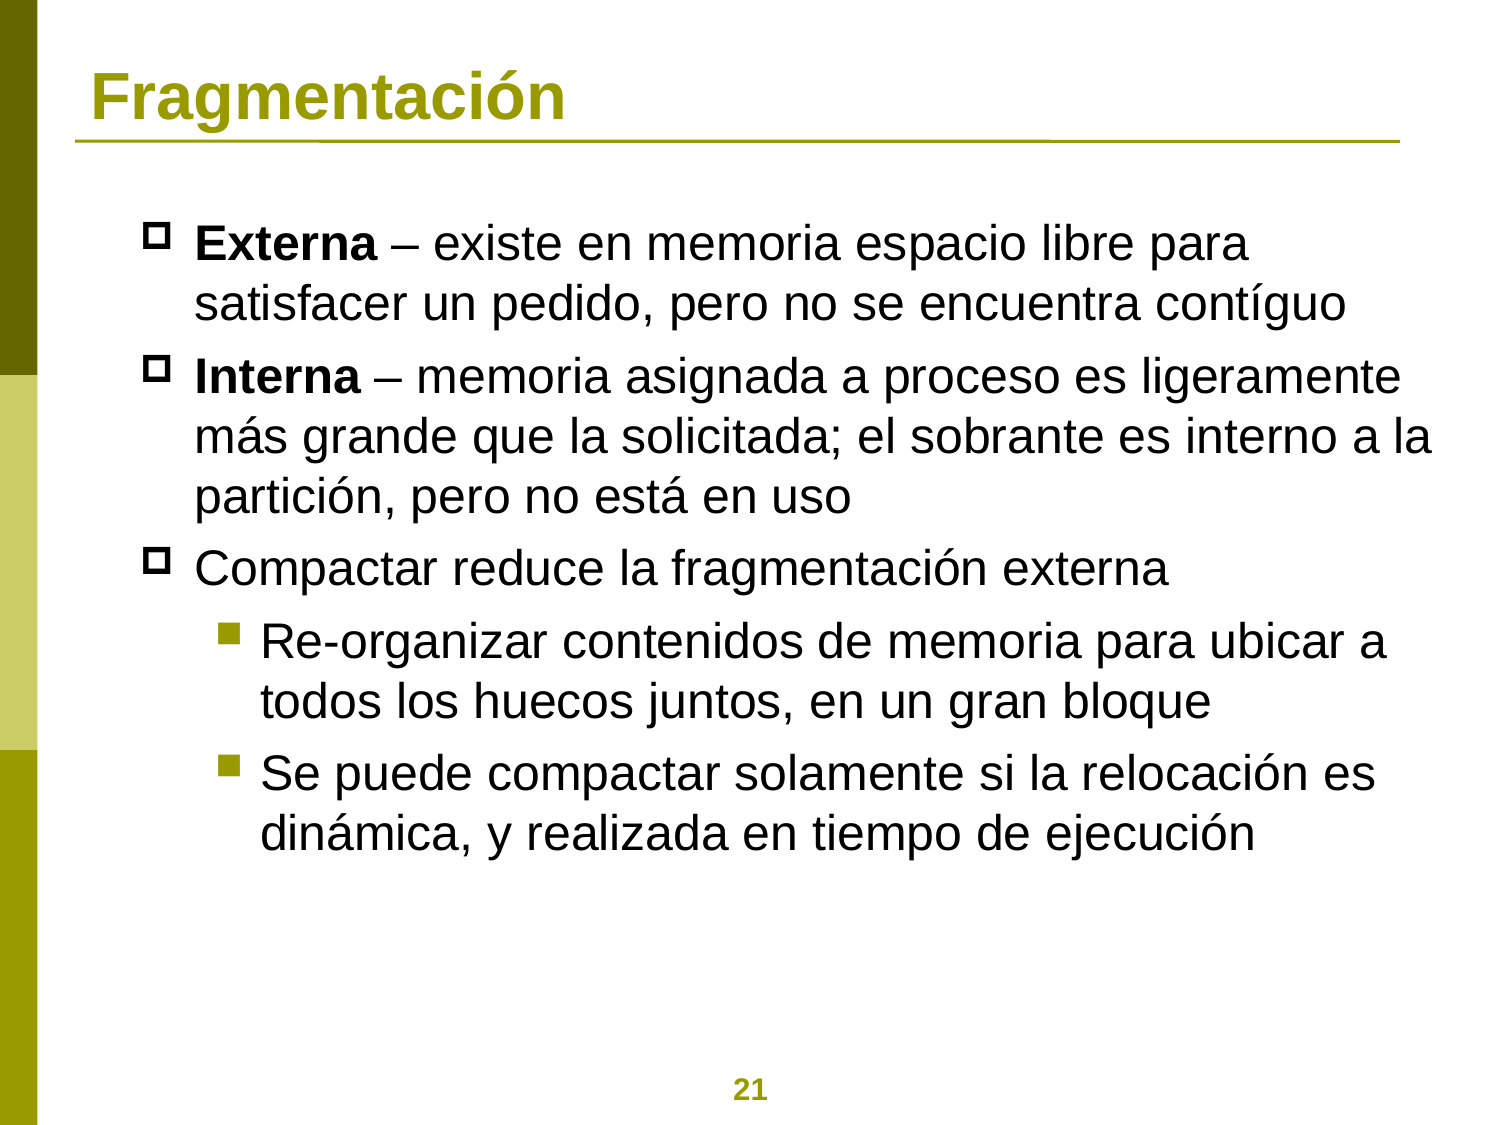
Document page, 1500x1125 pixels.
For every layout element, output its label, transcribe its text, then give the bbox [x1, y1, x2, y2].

text_box Fragmentación [75, 45, 1426, 141]
text_box Externa – existe en memoria espacio libre para satisfacer un pedido, pero no se encuentra contíguo Interna – memoria asignada a proceso es ligeramente más grande que la solicitada; el sobrante es interno a la partición, pero no está en uso Compactar reduce la fragmentación externa Re-organizar contenidos de memoria para ubicar a todos los huecos juntos, en un gran bloque Se puede compactar solamente si la relocación es dinámica, y realizada en tiempo de ejecución [124, 203, 1454, 939]
